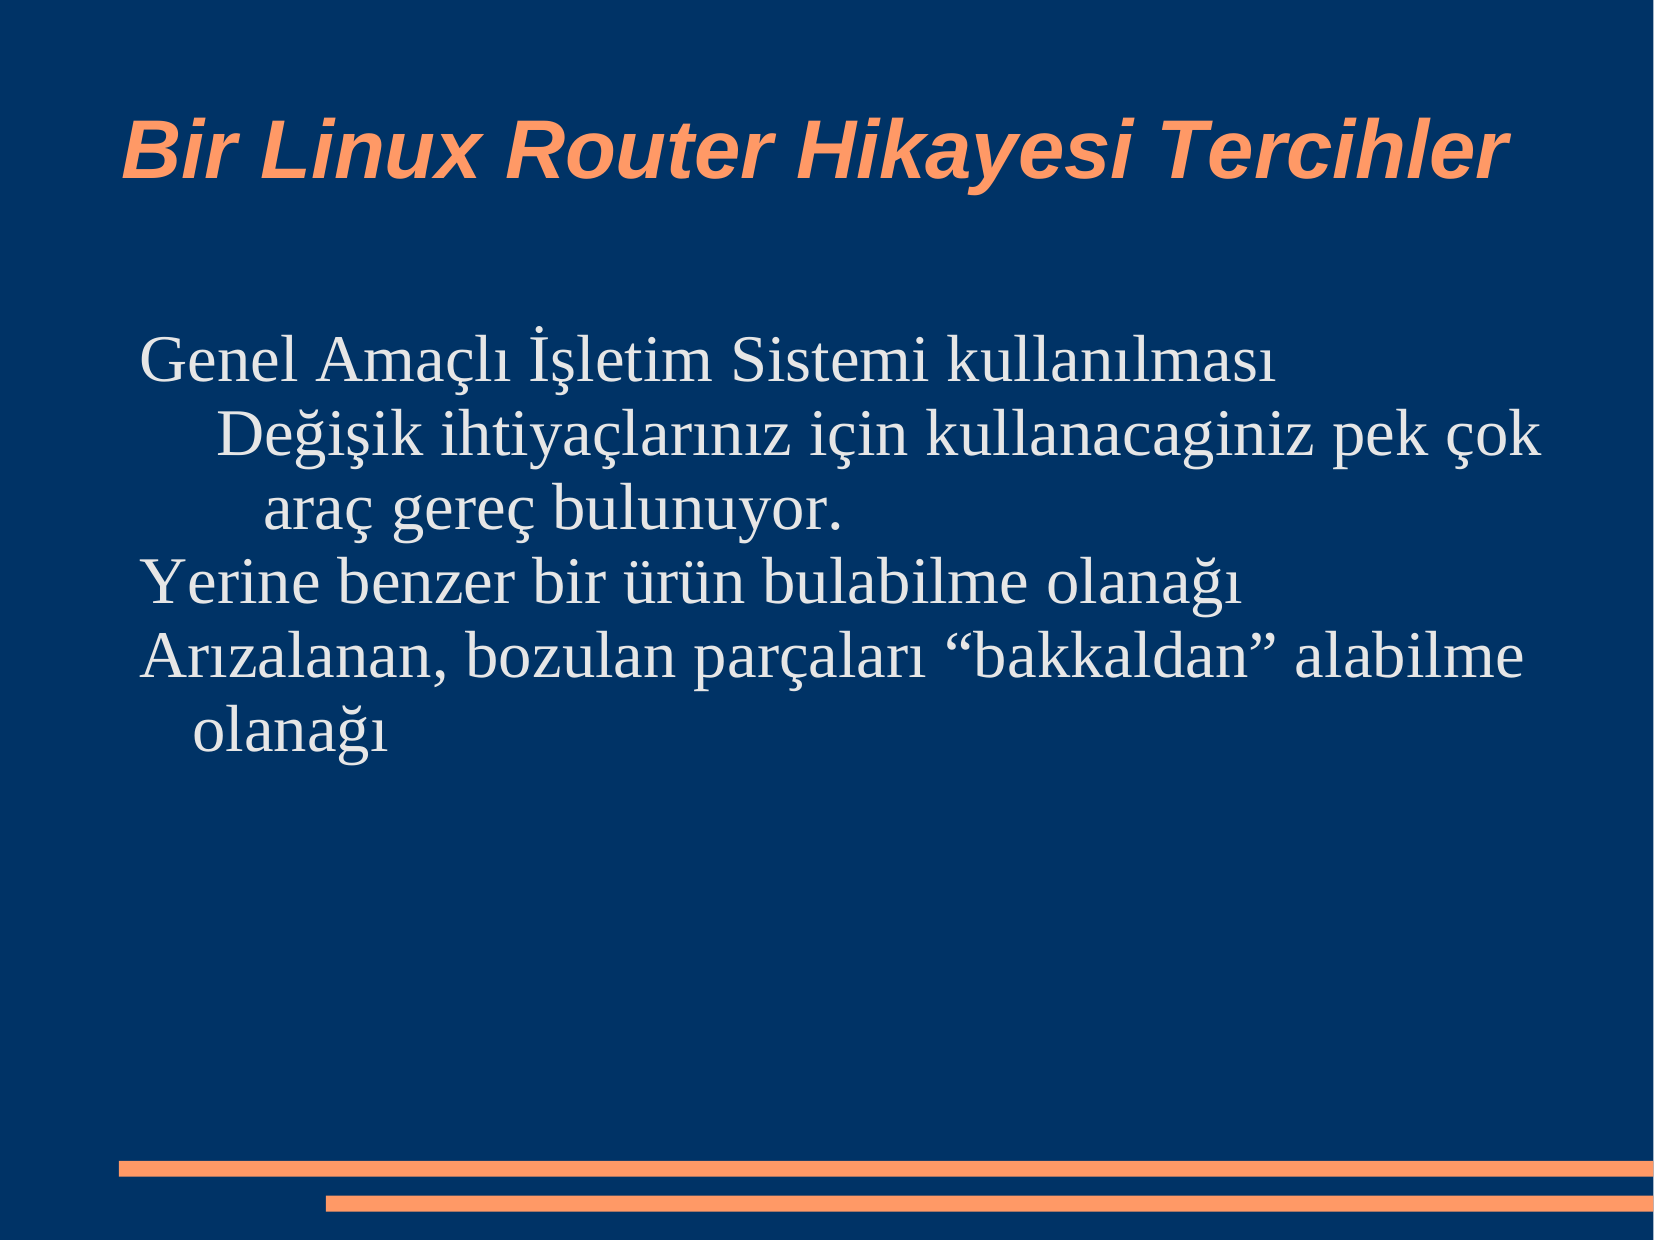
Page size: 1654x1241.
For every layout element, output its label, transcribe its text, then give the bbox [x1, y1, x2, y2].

list Genel Amaçlı İşletim Sistemi kullanılması Değişik ihtiyaçlarınız için kullanacaginiz pek çok araç gereç bulunuyor. Yerine benzer bir ürün bulabilme olanağı Arızalanan, bozulan parçaları “bakkaldan” alabilme olanağı [121, 321, 1561, 1132]
title Bir Linux Router Hikayesi Tercihler [121, 46, 1534, 254]
